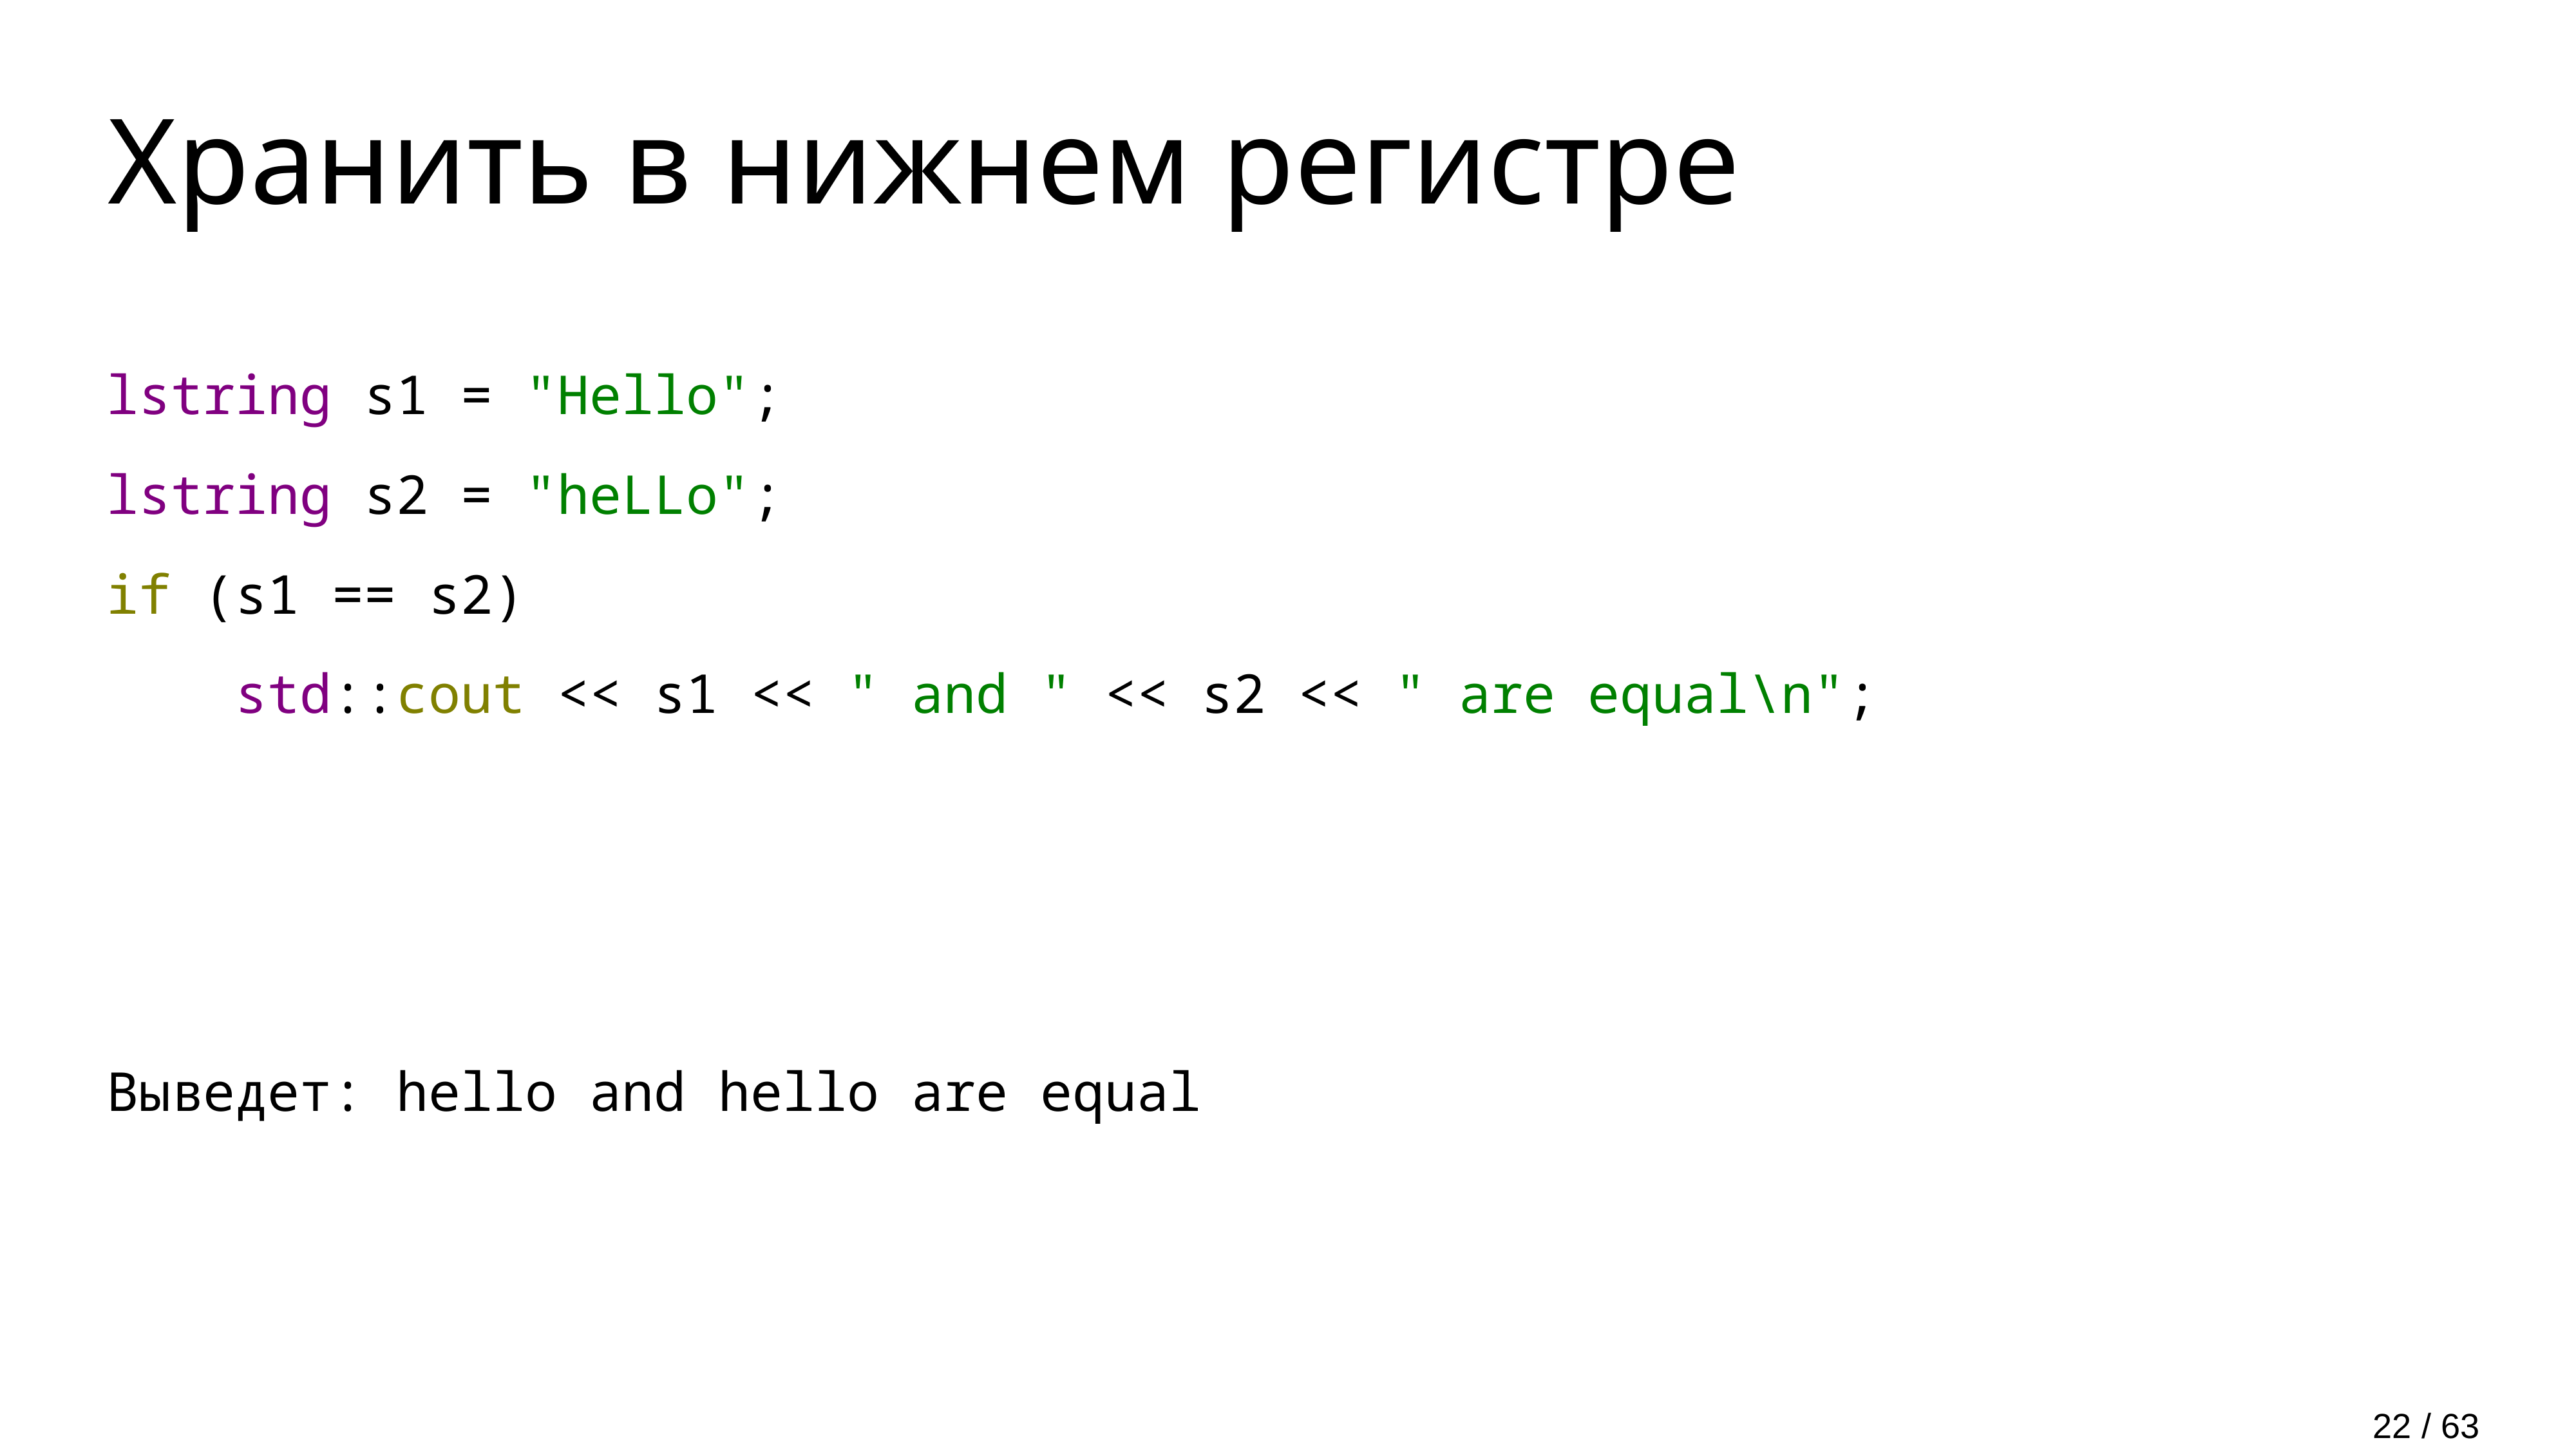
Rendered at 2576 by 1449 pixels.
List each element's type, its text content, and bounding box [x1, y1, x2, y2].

list lstring s1 = "Hello"; lstring s2 = "heLLo"; if (s1 == s2) std::cout << s1 << " and " << s2 << " are equal\n"; Выведет: hello and hello are equal [0, 295, 2576, 1449]
text_box <number> / 63 [2363, 1402, 2576, 1449]
title Хранить в нижнем регистре [108, 80, 2468, 242]
